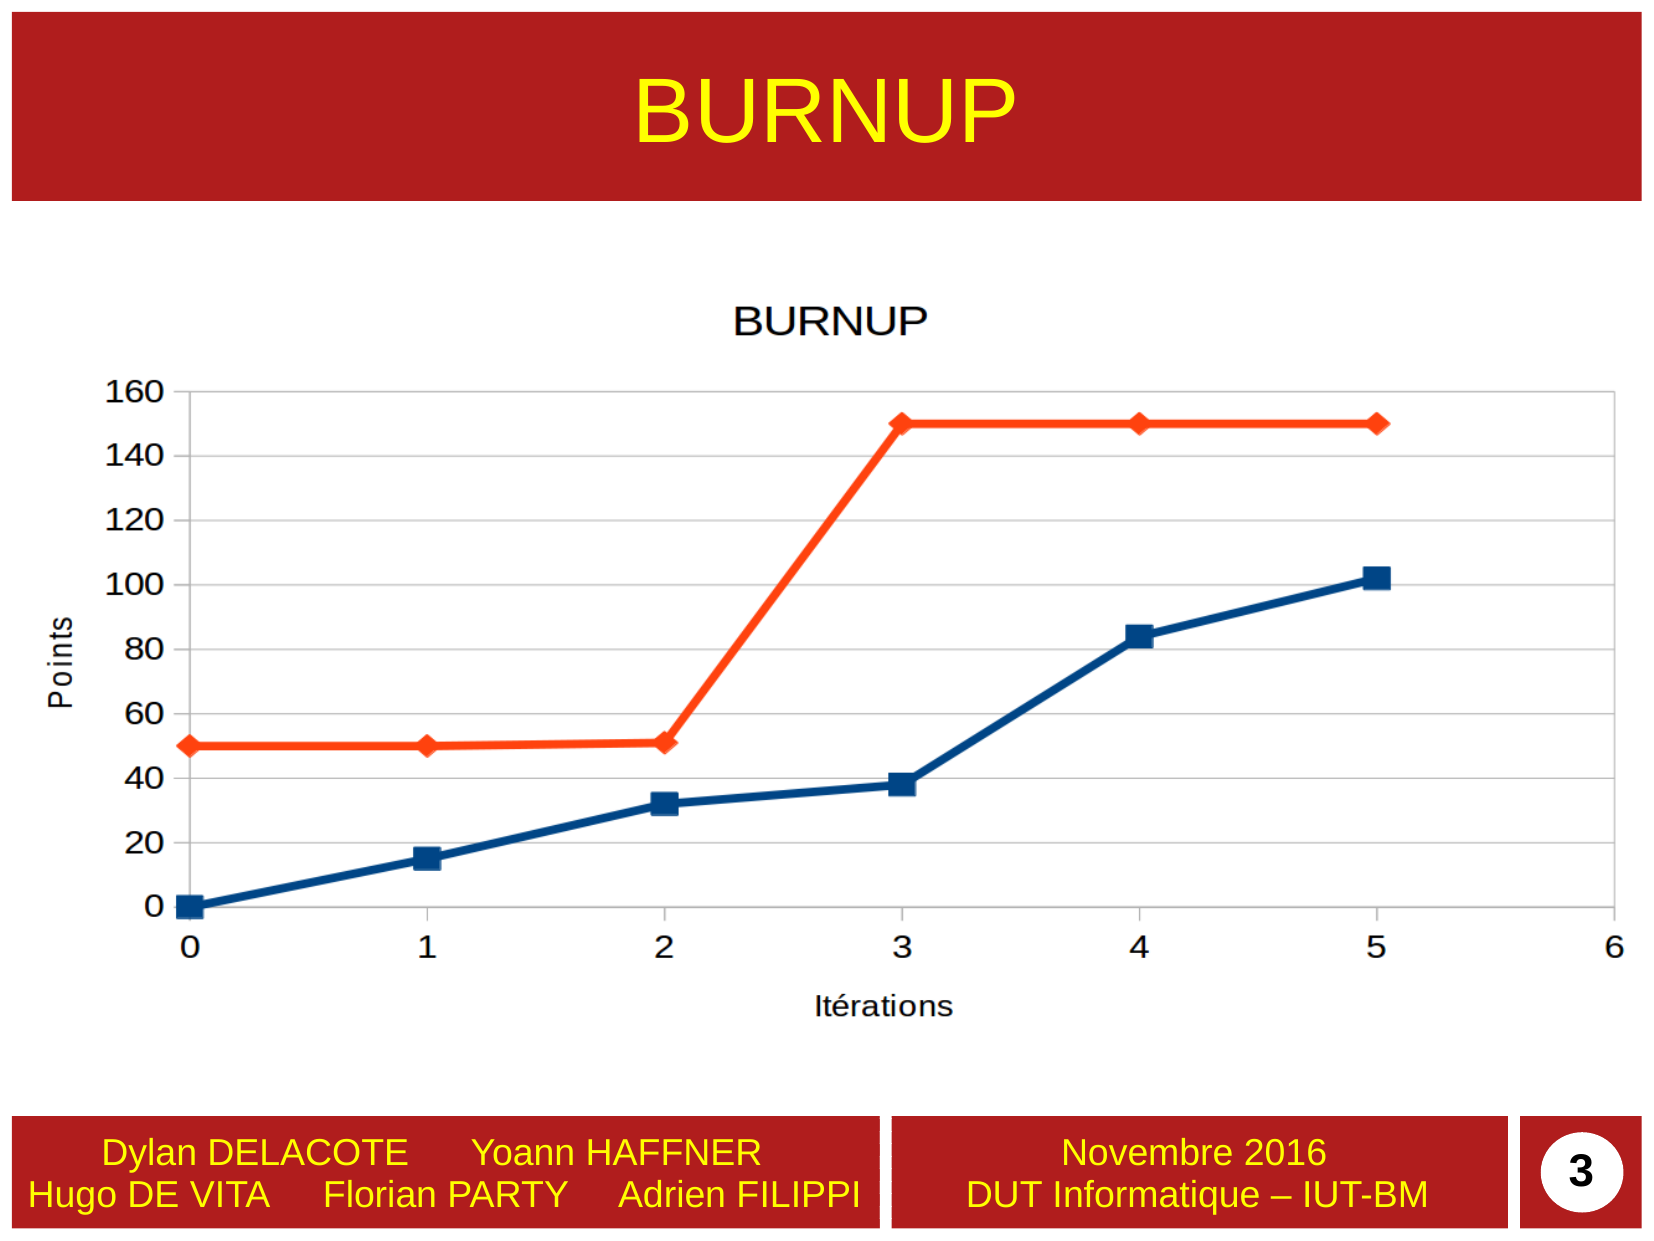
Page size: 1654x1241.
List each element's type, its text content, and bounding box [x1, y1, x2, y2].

title BURNUP [82, 31, 1571, 189]
text_box Dylan DELACOTE Yoann HAFFNER Novembre 2016 Hugo DE VITA Florian PARTY Adrien FILIPPI DUT Informatique – IUT-BM [892, 1124, 1477, 1241]
text_box Dylan DELACOTE Yoann HAFFNER Novembre 2016 Hugo DE VITA Florian PARTY Adrien FILIPPI DUT Informatique – IUT-BM [12, 1124, 879, 1241]
text_box 3 [1553, 1137, 1607, 1204]
picture [0, 272, 1654, 1040]
text_box [11, 11, 1642, 201]
text_box [11, 1110, 1642, 1241]
